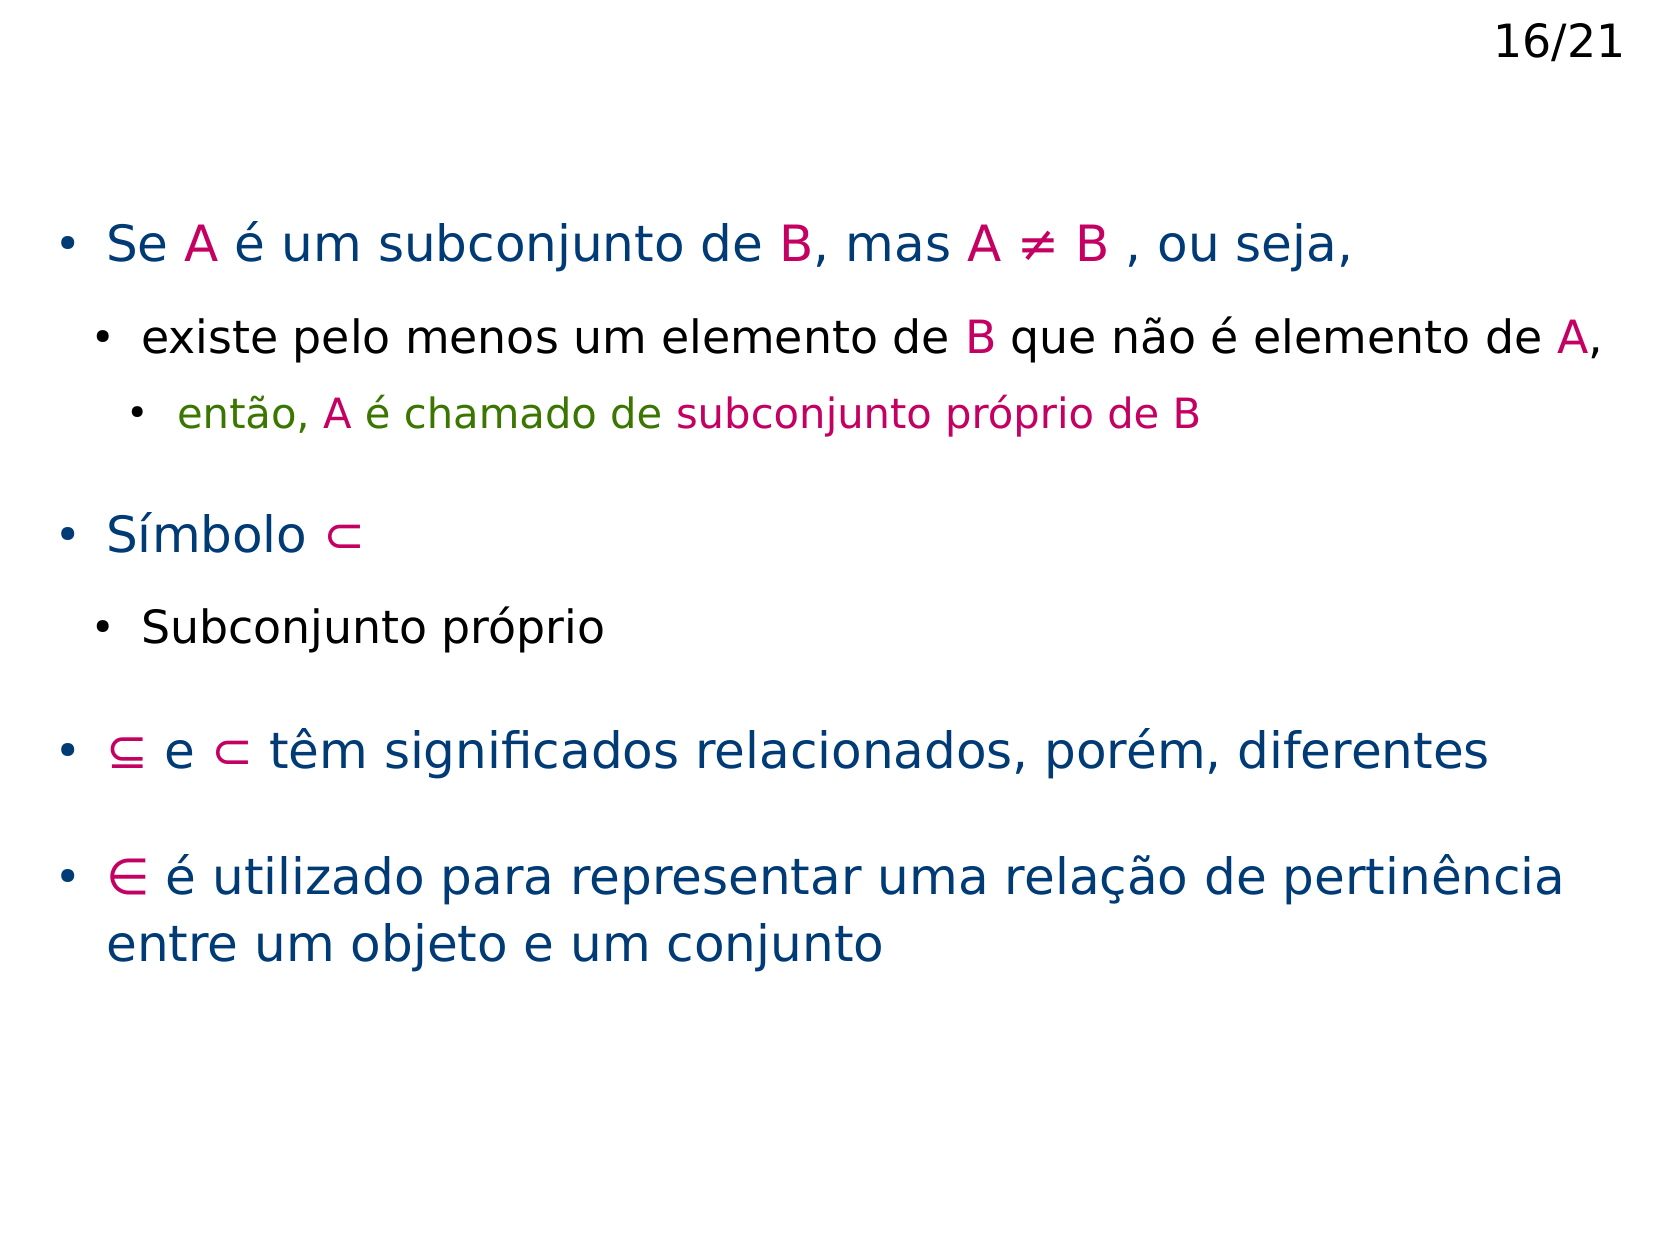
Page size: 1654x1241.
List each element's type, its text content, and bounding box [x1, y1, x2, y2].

list Se A é um subconjunto de B, mas A ≠ B , ou seja, existe pelo menos um elemento de B que não é elemento de A, então, A é chamado de subconjunto próprio de B Símbolo ⊂ Subconjunto próprio ⊆ e ⊂ têm significados relacionados, porém, diferentes ∈ é utilizado para representar uma relação de pertinência entre um objeto e um conjunto [59, 206, 1625, 1211]
